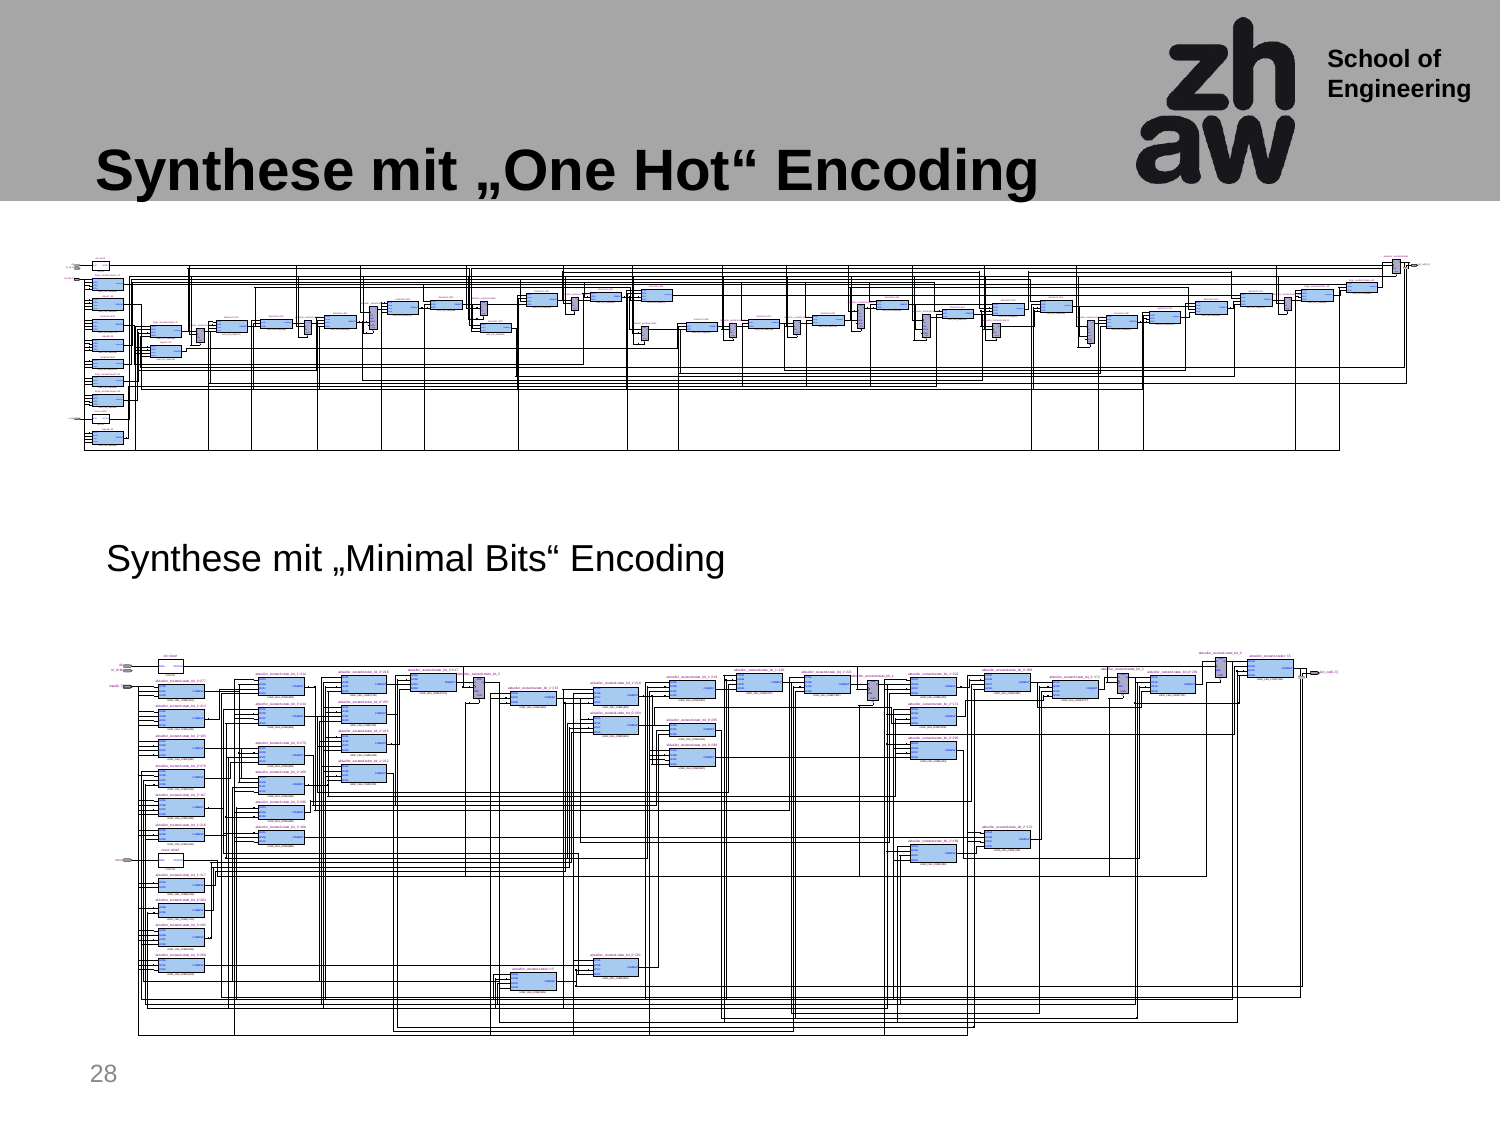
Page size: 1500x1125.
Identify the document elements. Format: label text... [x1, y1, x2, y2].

picture [1136, 17, 1295, 184]
text_box Synthese mit „Minimal Bits“ Encoding [106, 533, 1167, 640]
picture [51, 251, 1455, 455]
title Synthese mit „One Hot“ Encoding [80, 114, 1142, 221]
picture [90, 645, 1374, 1043]
text_box <number> [74, 1042, 426, 1103]
